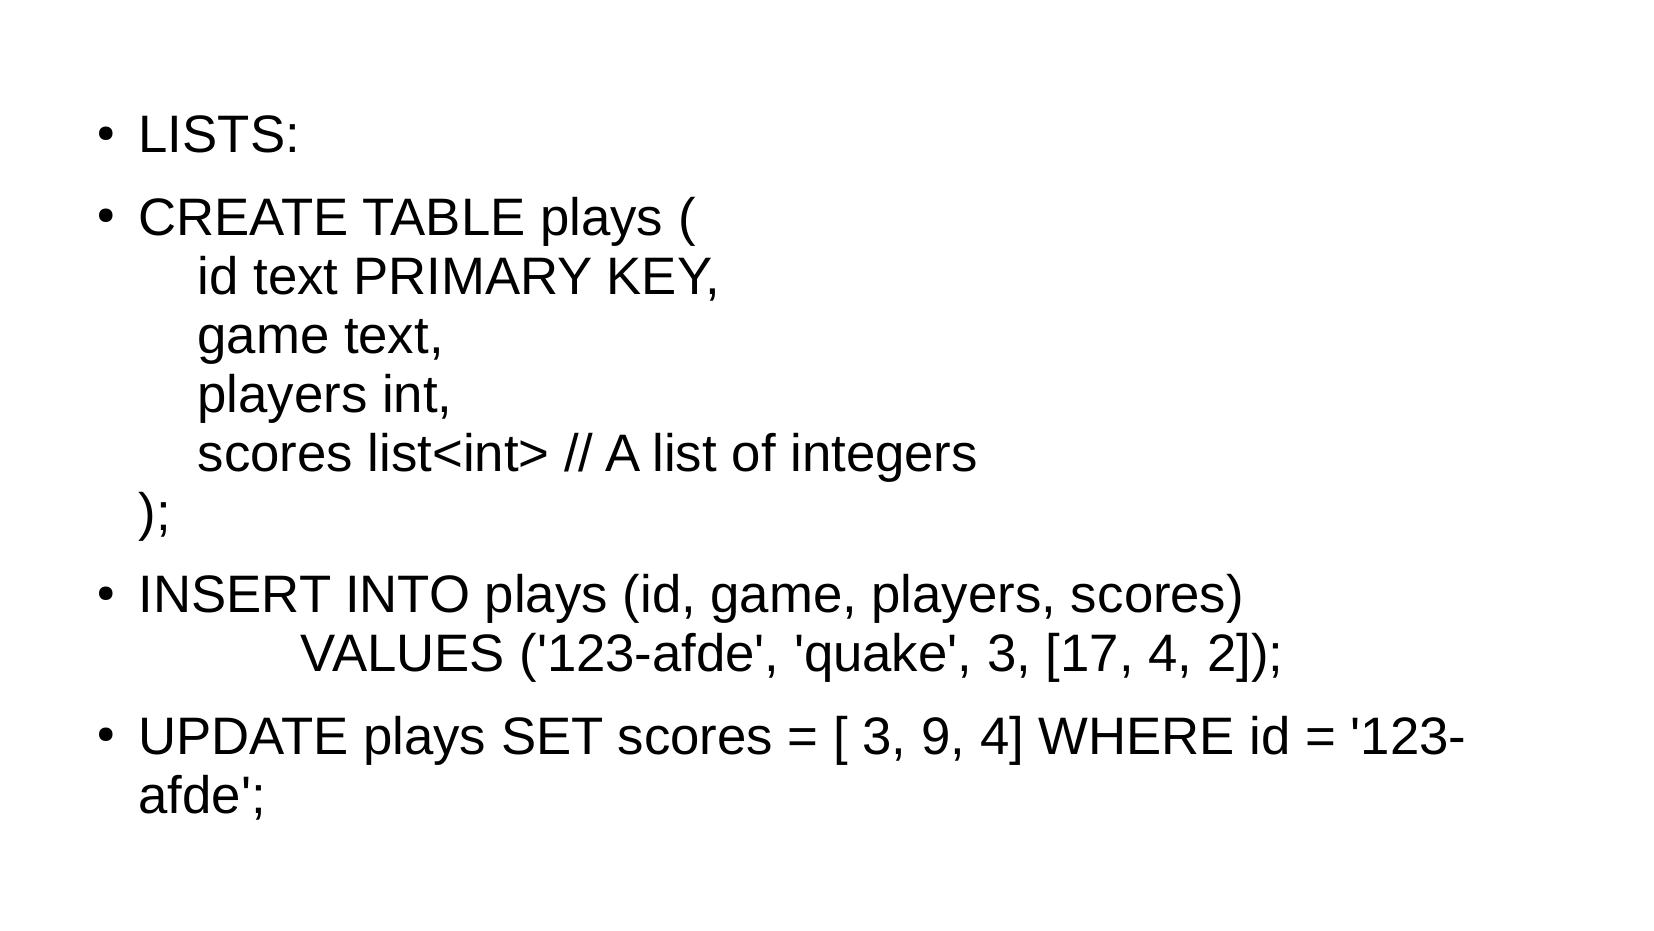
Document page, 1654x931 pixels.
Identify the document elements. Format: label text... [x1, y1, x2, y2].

list LISTS: CREATE TABLE plays ( id text PRIMARY KEY, game text, players int, scores list<int> // A list of integers ); INSERT INTO plays (id, game, players, scores) VALUES ('123-afde', 'quake', 3, [17, 4, 2]); UPDATE plays SET scores = [ 3, 9, 4] WHERE id = '123-afde'; [82, 105, 1571, 826]
